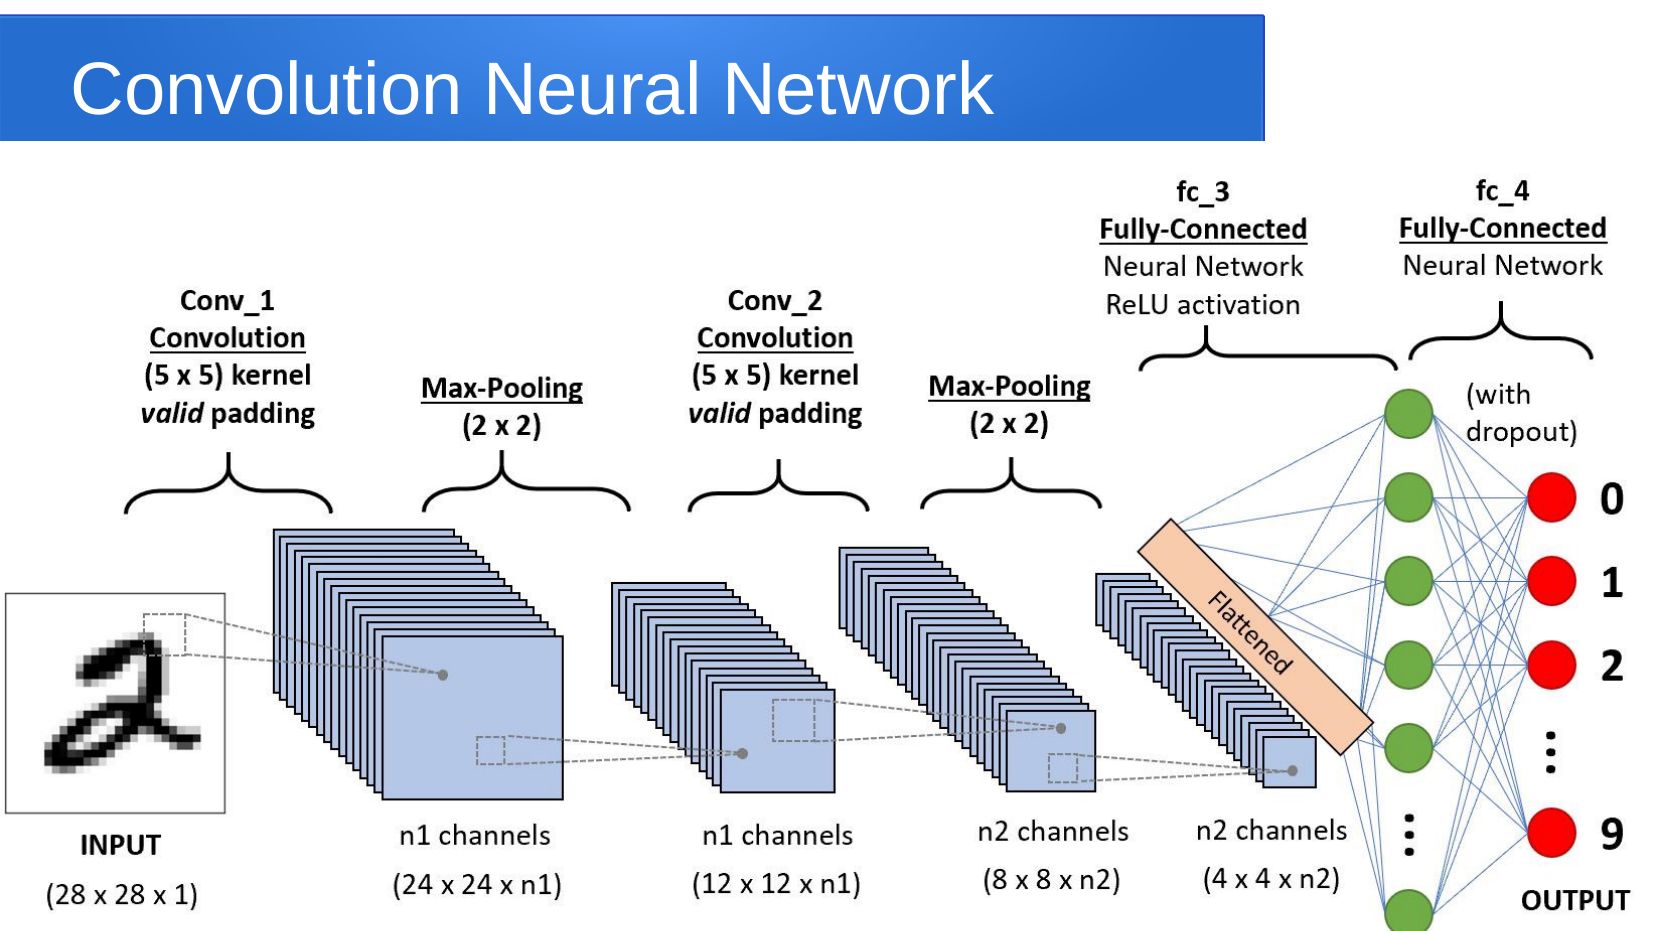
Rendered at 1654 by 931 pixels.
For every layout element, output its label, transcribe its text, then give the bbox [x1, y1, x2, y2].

picture [0, 141, 1654, 931]
title Convolution Neural Network [70, 11, 1223, 141]
